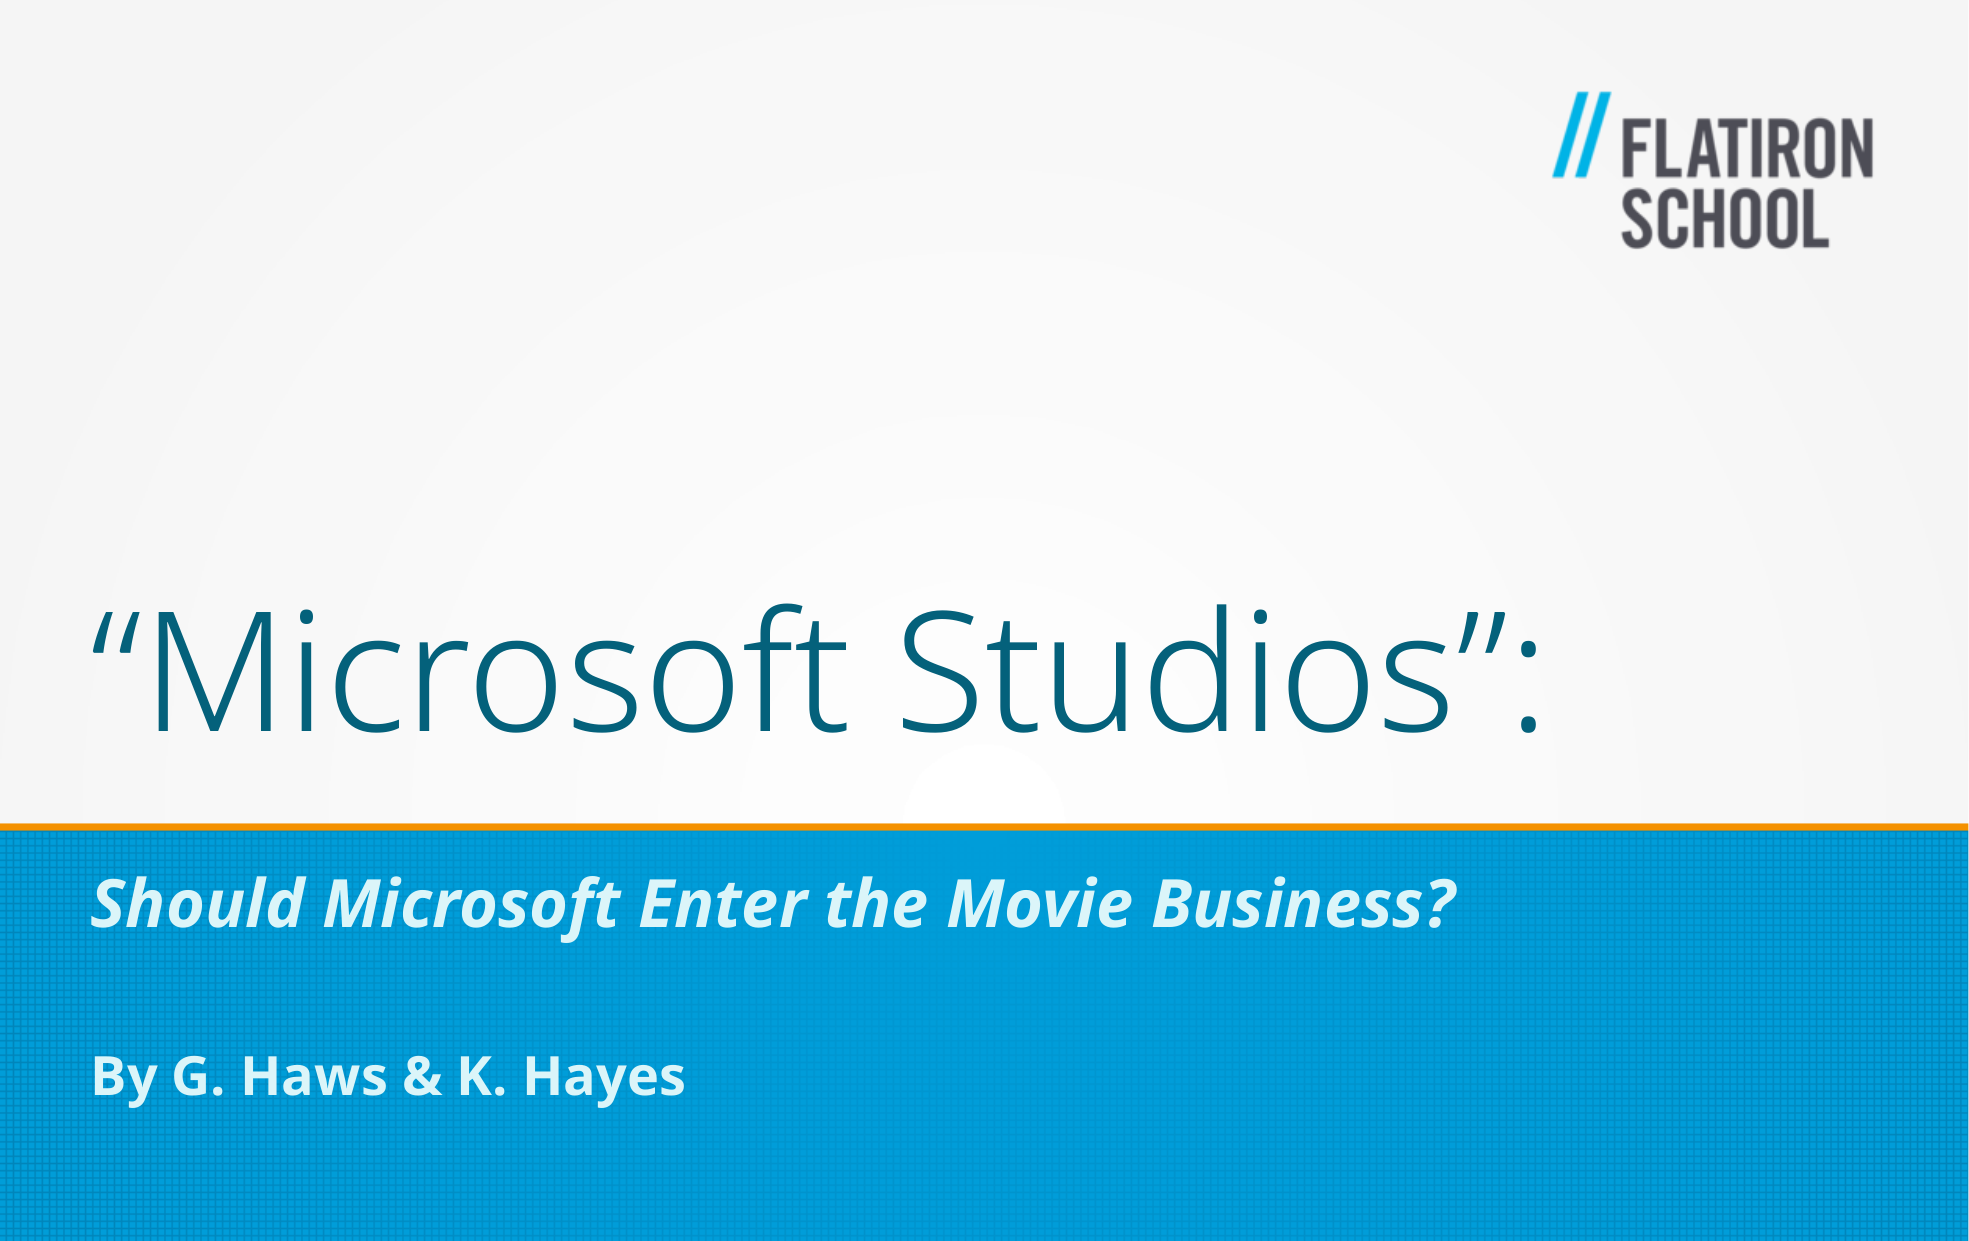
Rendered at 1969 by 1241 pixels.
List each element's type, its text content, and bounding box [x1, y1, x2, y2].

picture [0, 0, 1969, 830]
subtitle Should Microsoft Enter the Movie Business? By G. Haws & K. Hayes [90, 855, 1861, 1111]
title “Microsoft Studios”: [90, 525, 1862, 781]
